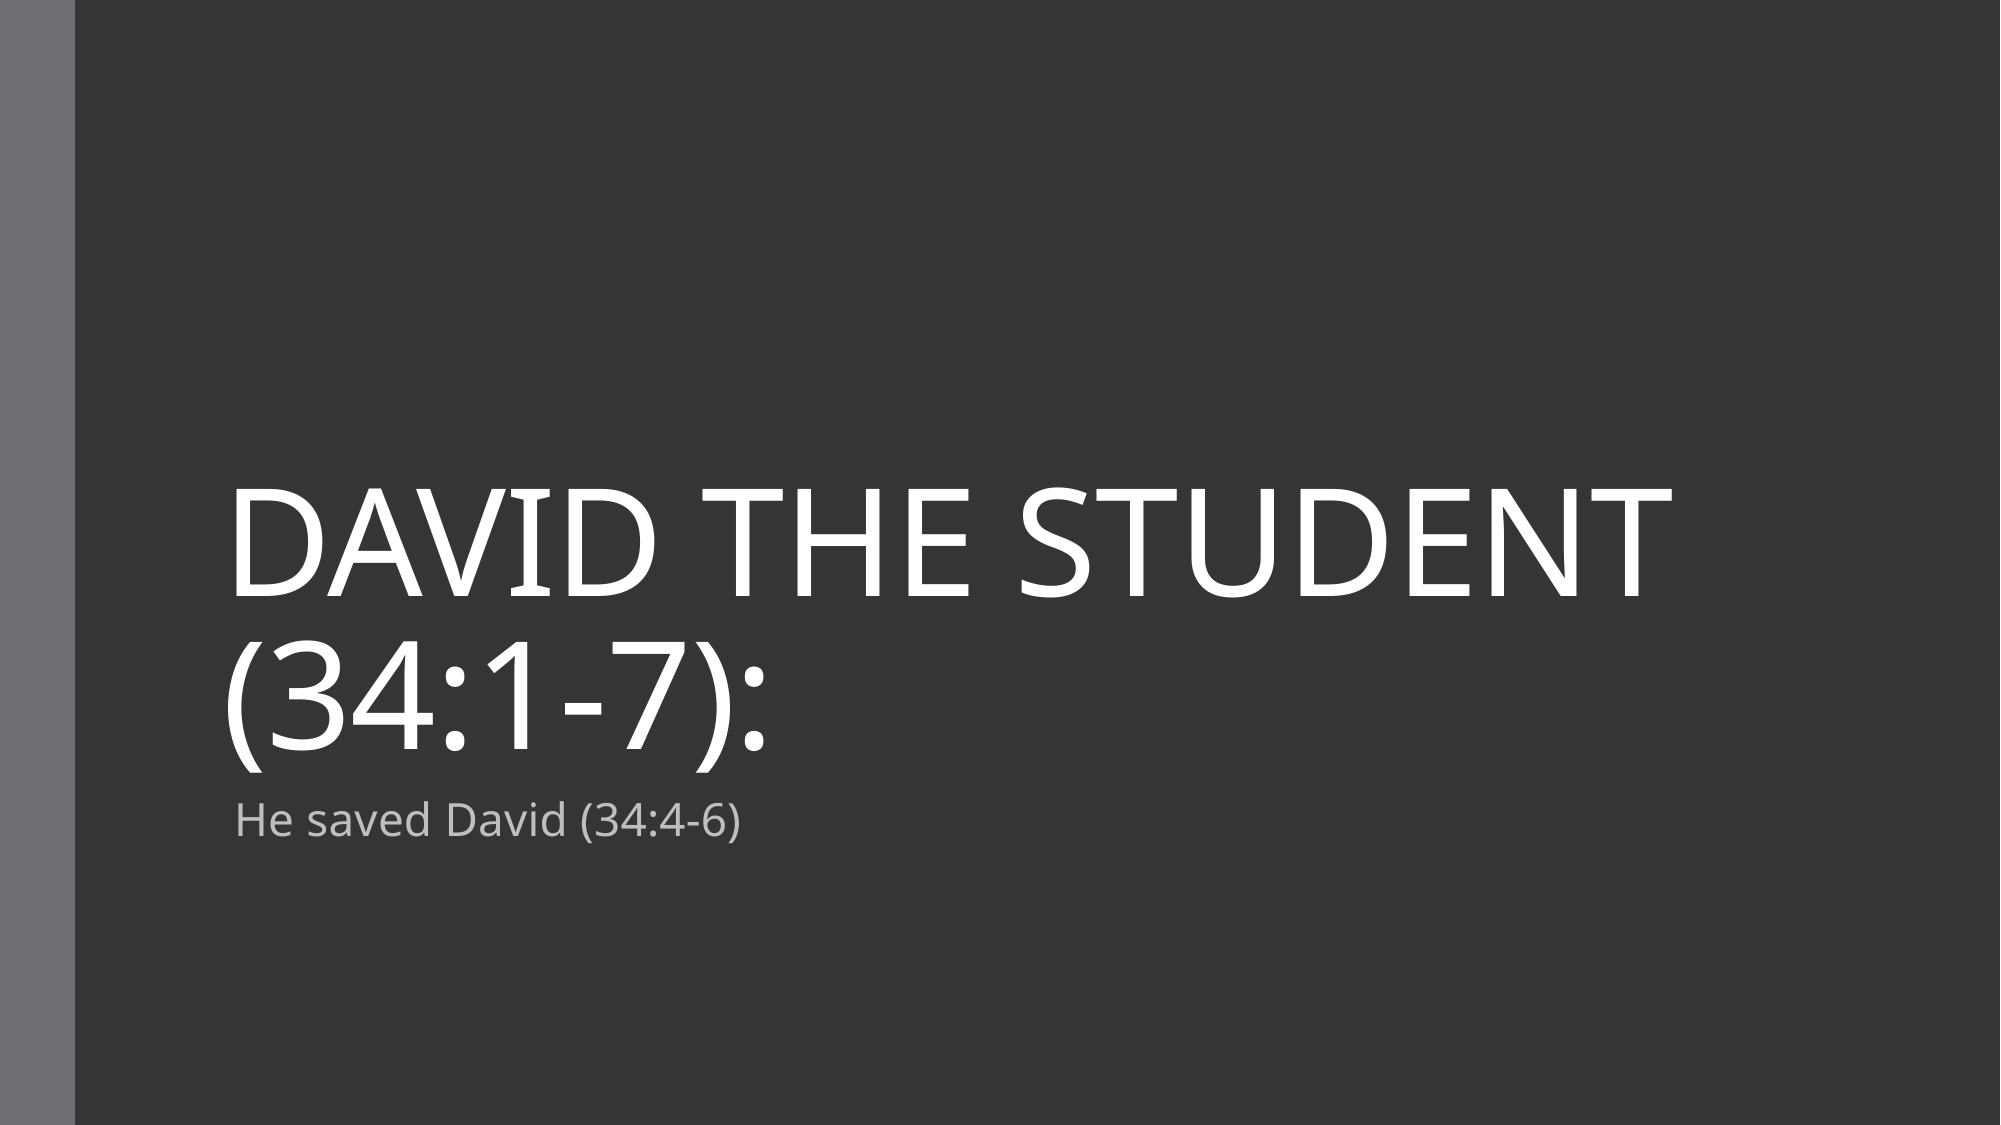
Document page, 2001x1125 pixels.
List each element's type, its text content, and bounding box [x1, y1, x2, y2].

title DAVID THE STUDENT (34:1-7): [206, 124, 1752, 787]
subtitle He saved David (34:4-6) [206, 787, 1752, 1066]
